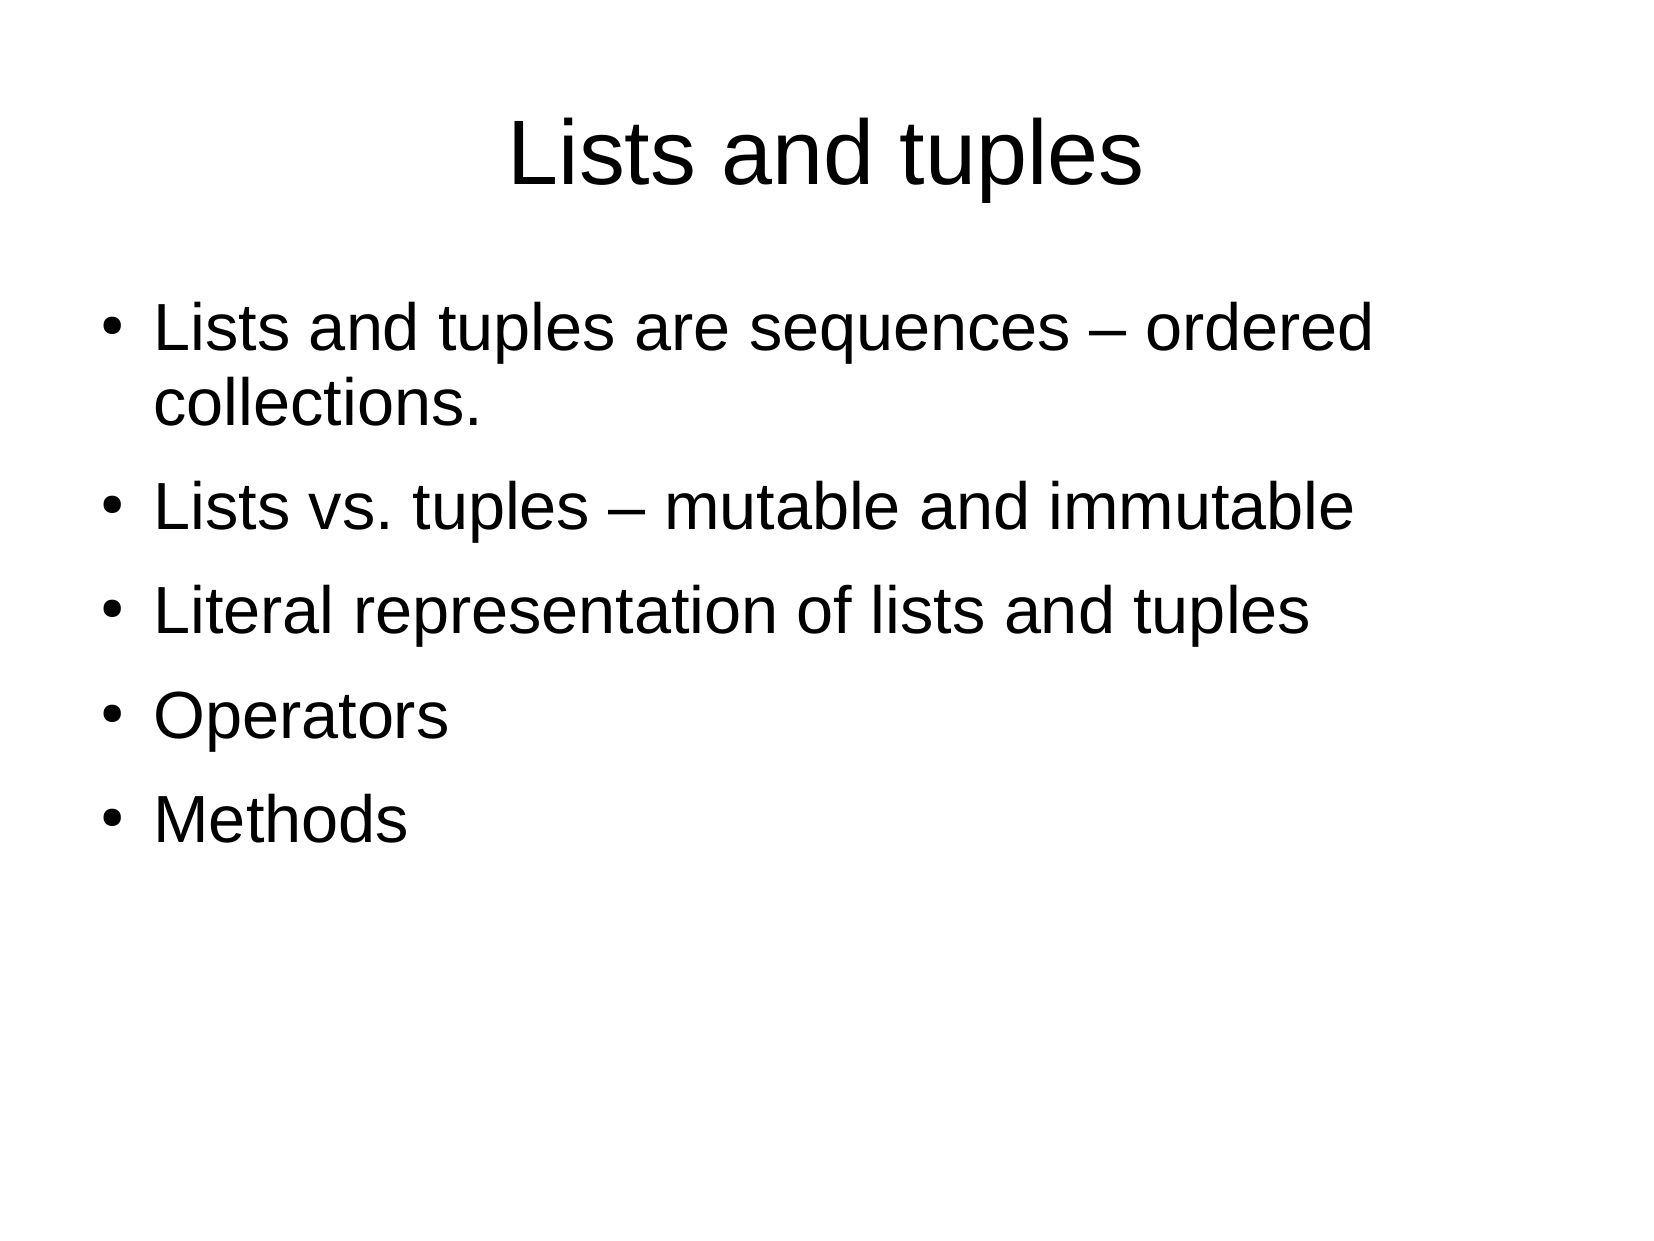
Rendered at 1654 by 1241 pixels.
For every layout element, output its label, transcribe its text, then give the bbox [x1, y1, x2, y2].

title Lists and tuples [82, 49, 1571, 257]
list Lists and tuples are sequences – ordered collections. Lists vs. tuples – mutable and immutable Literal representation of lists and tuples Operators Methods [82, 290, 1571, 1109]
